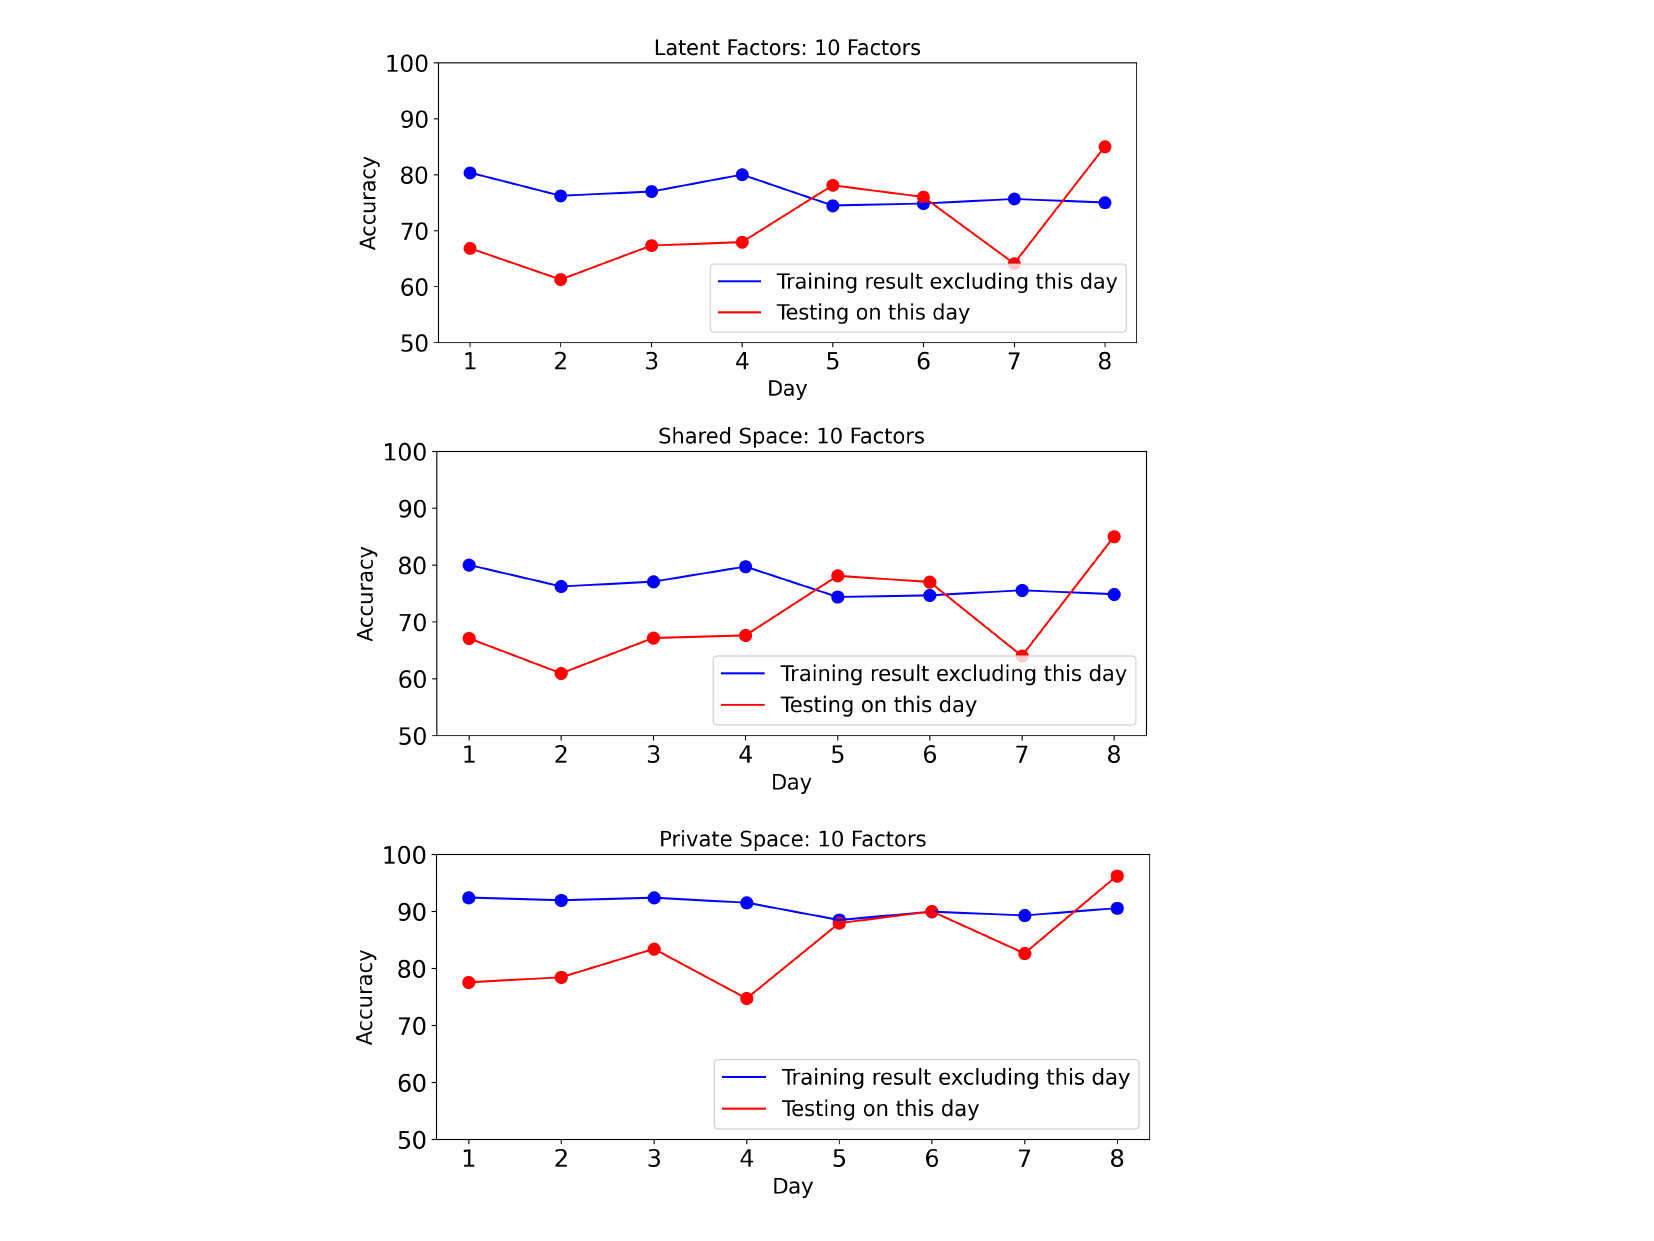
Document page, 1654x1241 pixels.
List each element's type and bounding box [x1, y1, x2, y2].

picture [341, 820, 1292, 1201]
picture [342, 417, 1288, 796]
picture [345, 29, 1276, 402]
